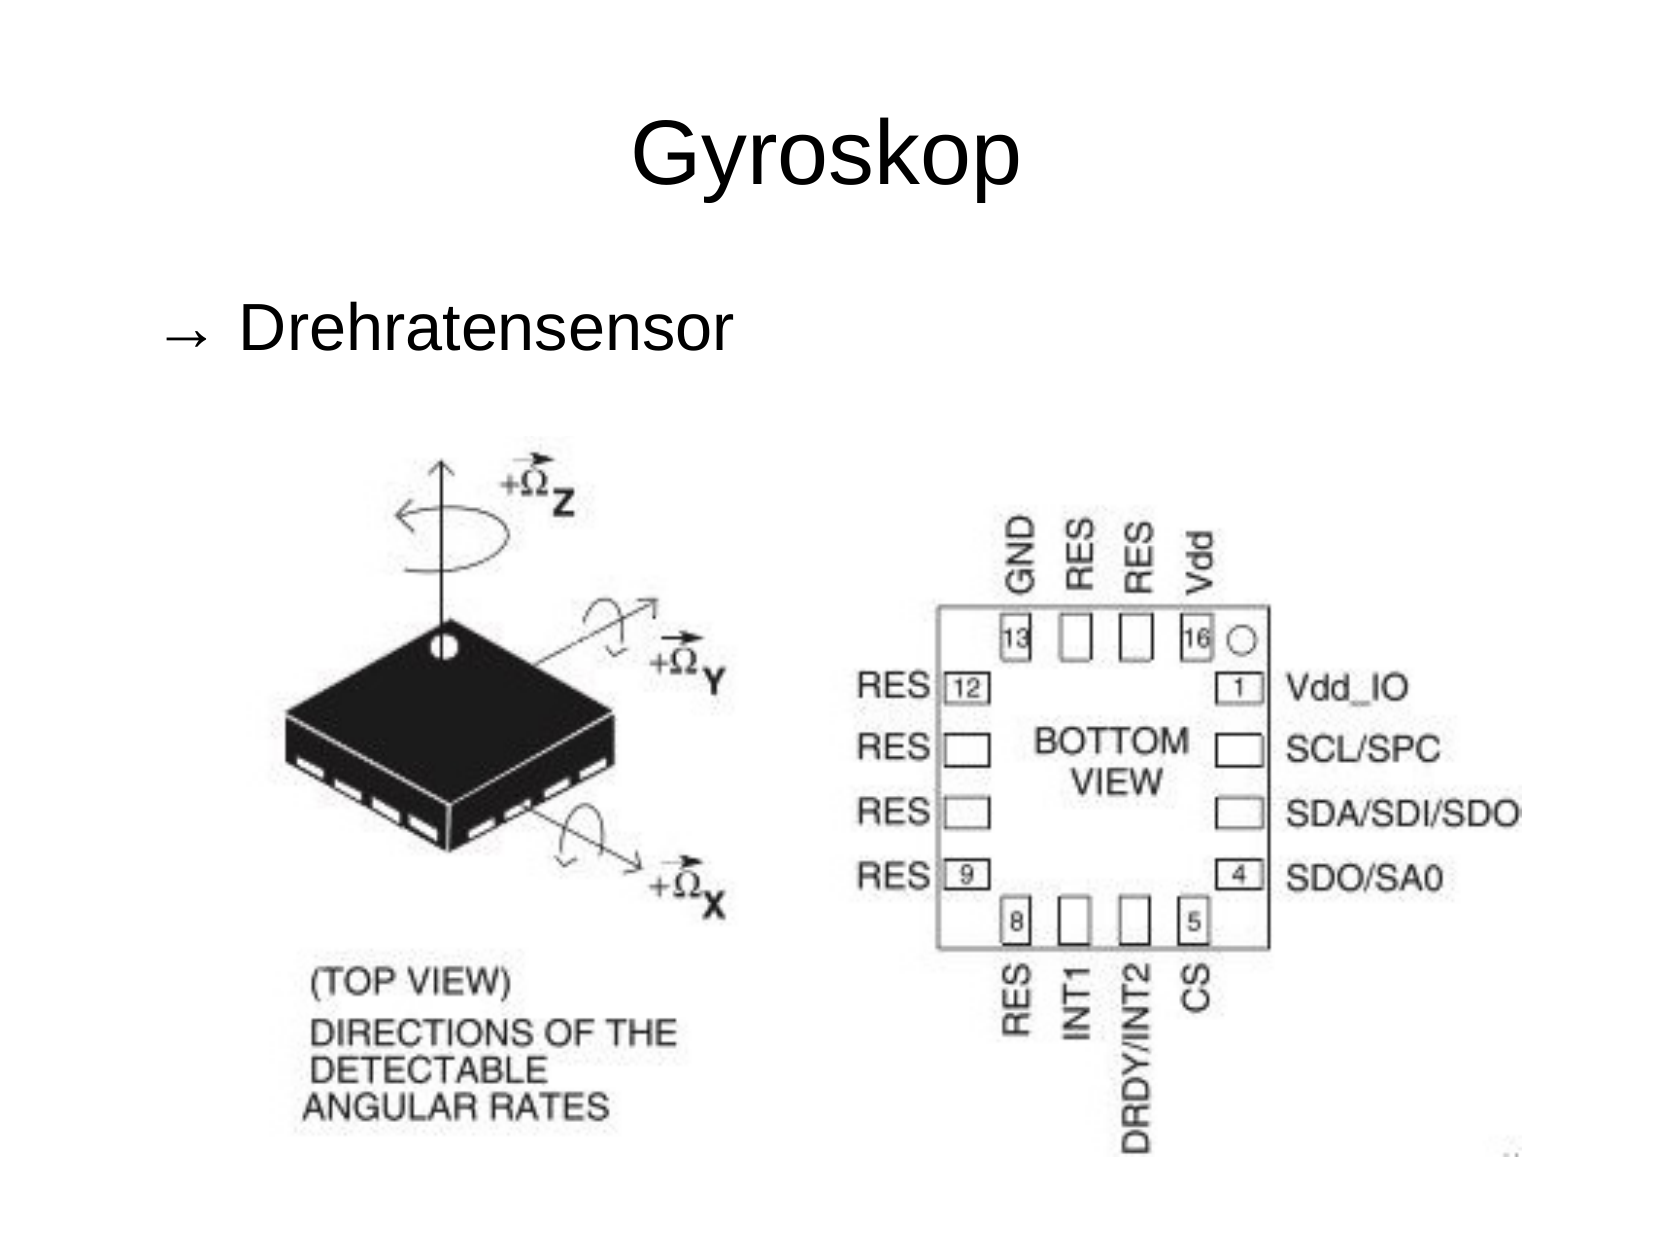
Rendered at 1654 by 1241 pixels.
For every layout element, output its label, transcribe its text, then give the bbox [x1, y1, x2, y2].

list → Drehratensensor [82, 290, 1571, 1010]
title Gyroskop [82, 49, 1571, 257]
picture [132, 1010, 1522, 1157]
